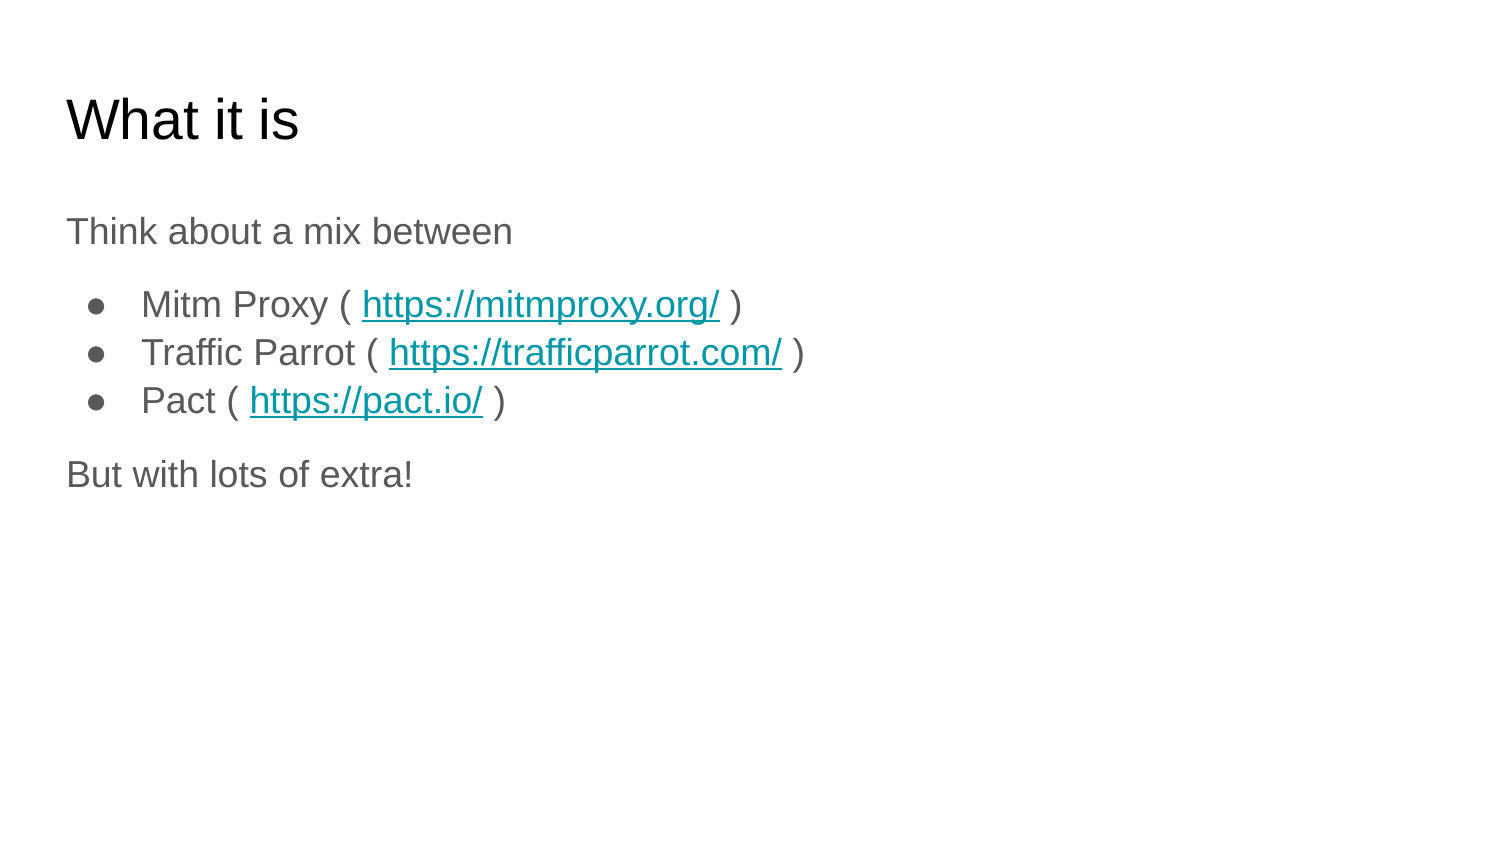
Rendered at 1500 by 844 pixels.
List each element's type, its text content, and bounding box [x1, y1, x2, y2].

list Think about a mix between Mitm Proxy ( https://mitmproxy.org/ ) Traffic Parrot ( https://trafficparrot.com/ ) Pact ( https://pact.io/ ) But with lots of extra! [51, 189, 1449, 750]
title What it is [51, 72, 1449, 167]
